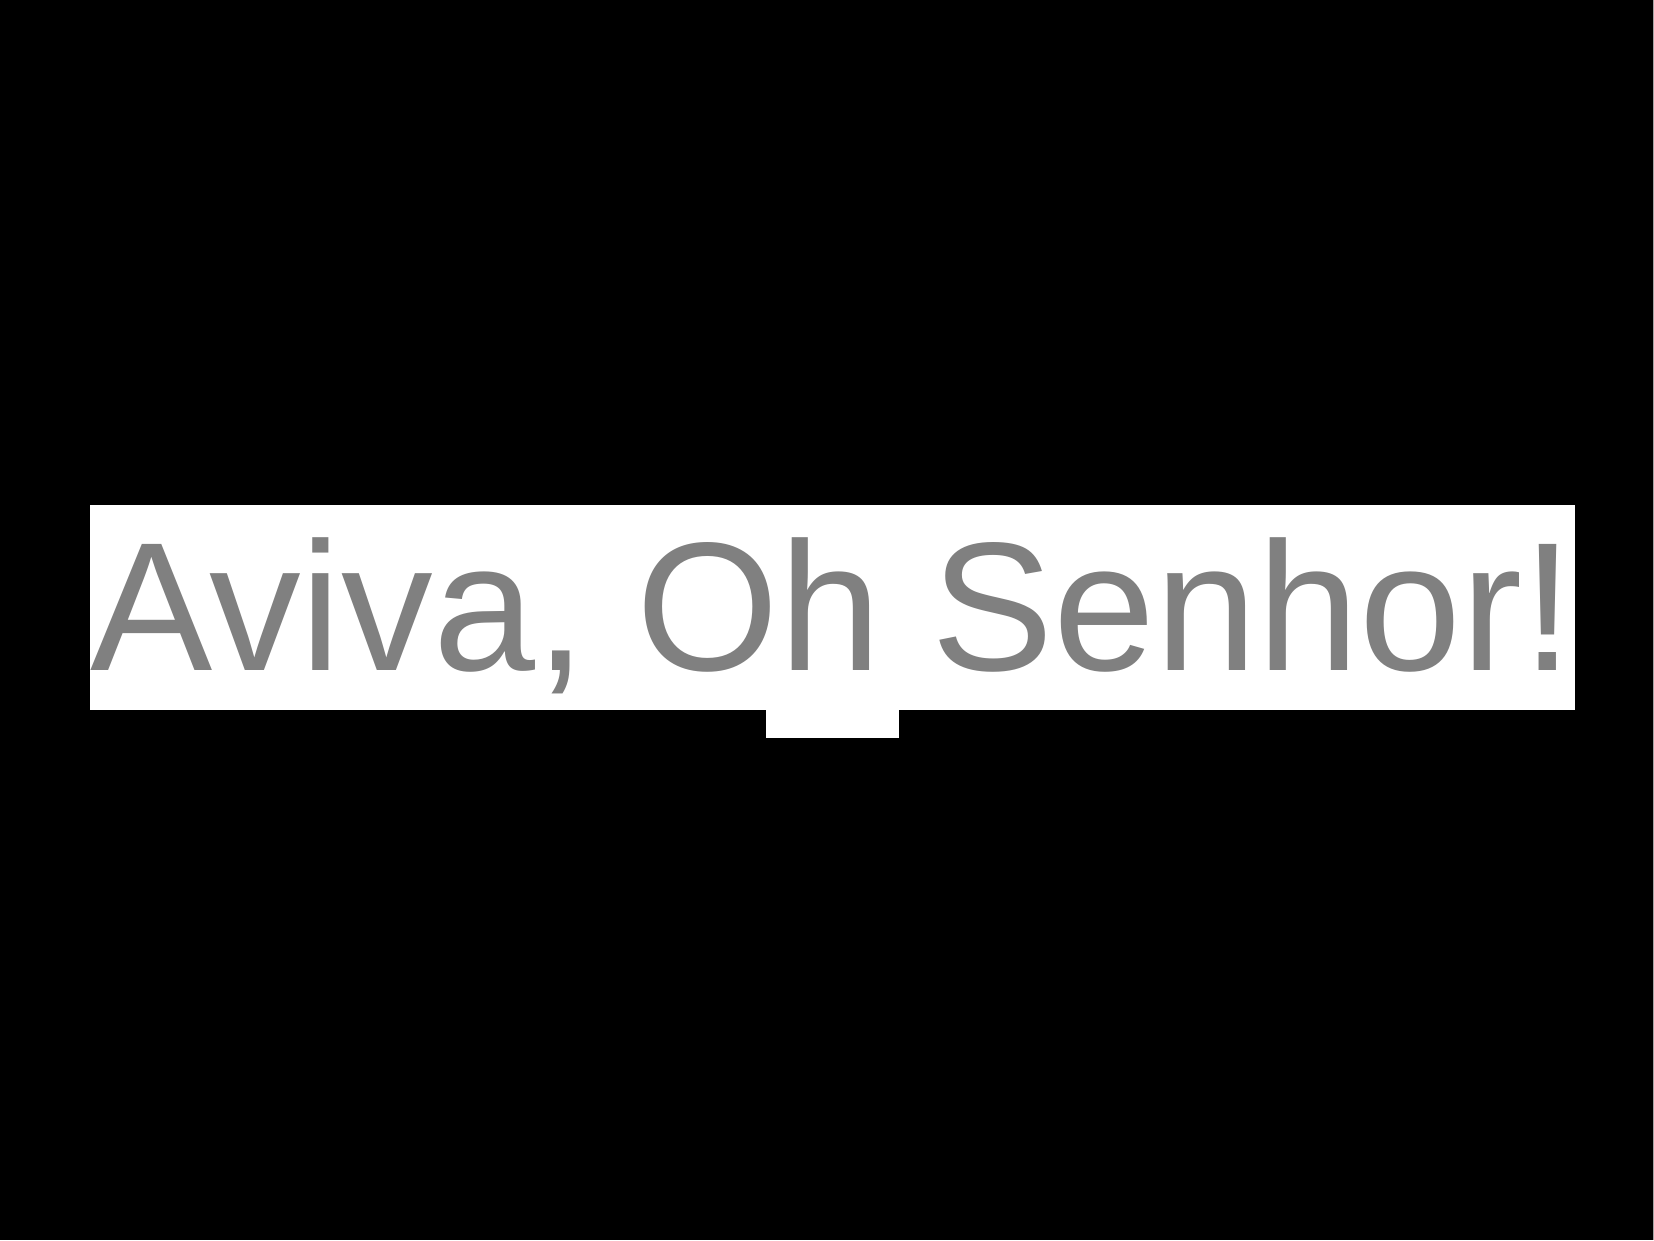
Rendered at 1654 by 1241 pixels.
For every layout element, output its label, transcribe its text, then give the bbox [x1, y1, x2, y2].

subtitle Aviva, Oh Senhor! Bruna Karla [23, 49, 1642, 1193]
